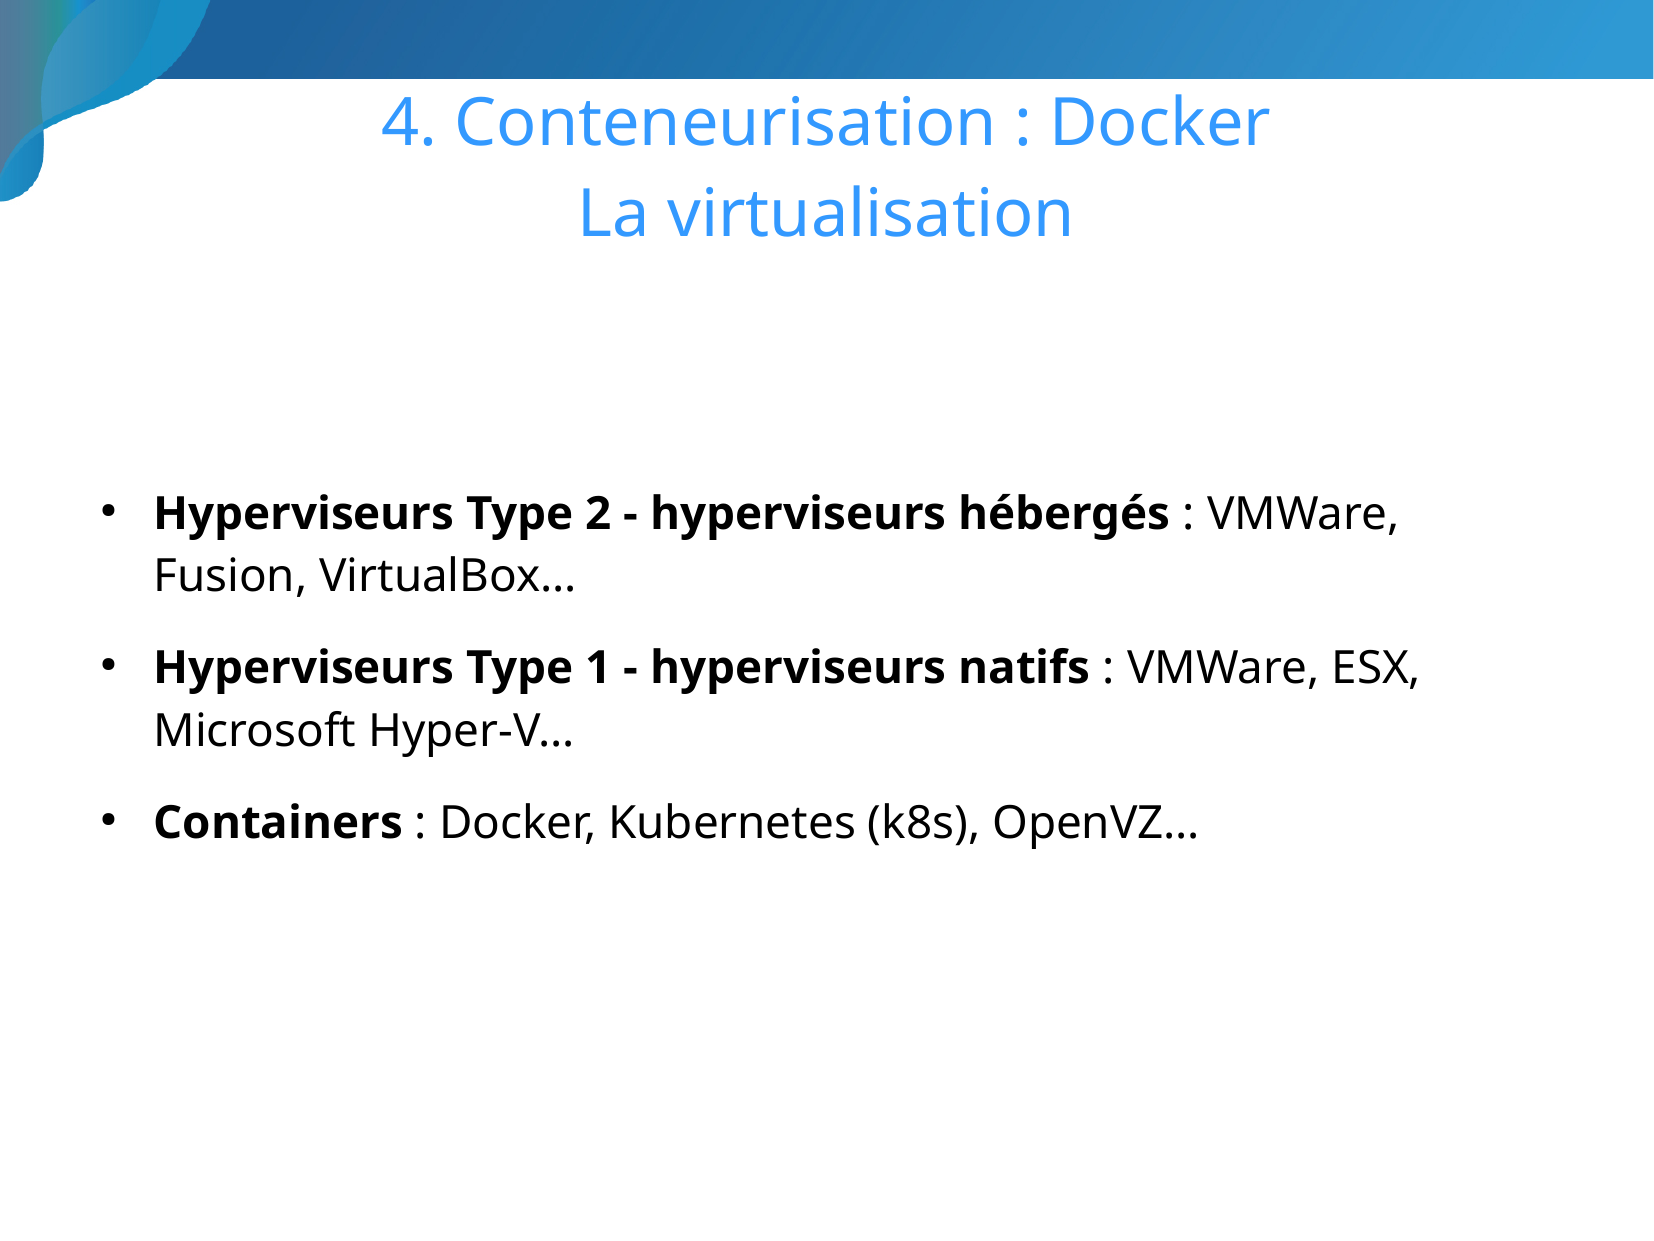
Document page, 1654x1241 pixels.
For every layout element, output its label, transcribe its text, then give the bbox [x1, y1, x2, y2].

picture [0, 0, 1654, 1241]
title 4. Conteneurisation : Docker La virtualisation [82, 68, 1571, 261]
list Hyperviseurs Type 2 - hyperviseurs hébergés : VMWare, Fusion, VirtualBox… Hyperviseurs Type 1 - hyperviseurs natifs : VMWare, ESX, Microsoft Hyper-V… Containers : Docker, Kubernetes (k8s), OpenVZ… [82, 343, 1571, 989]
